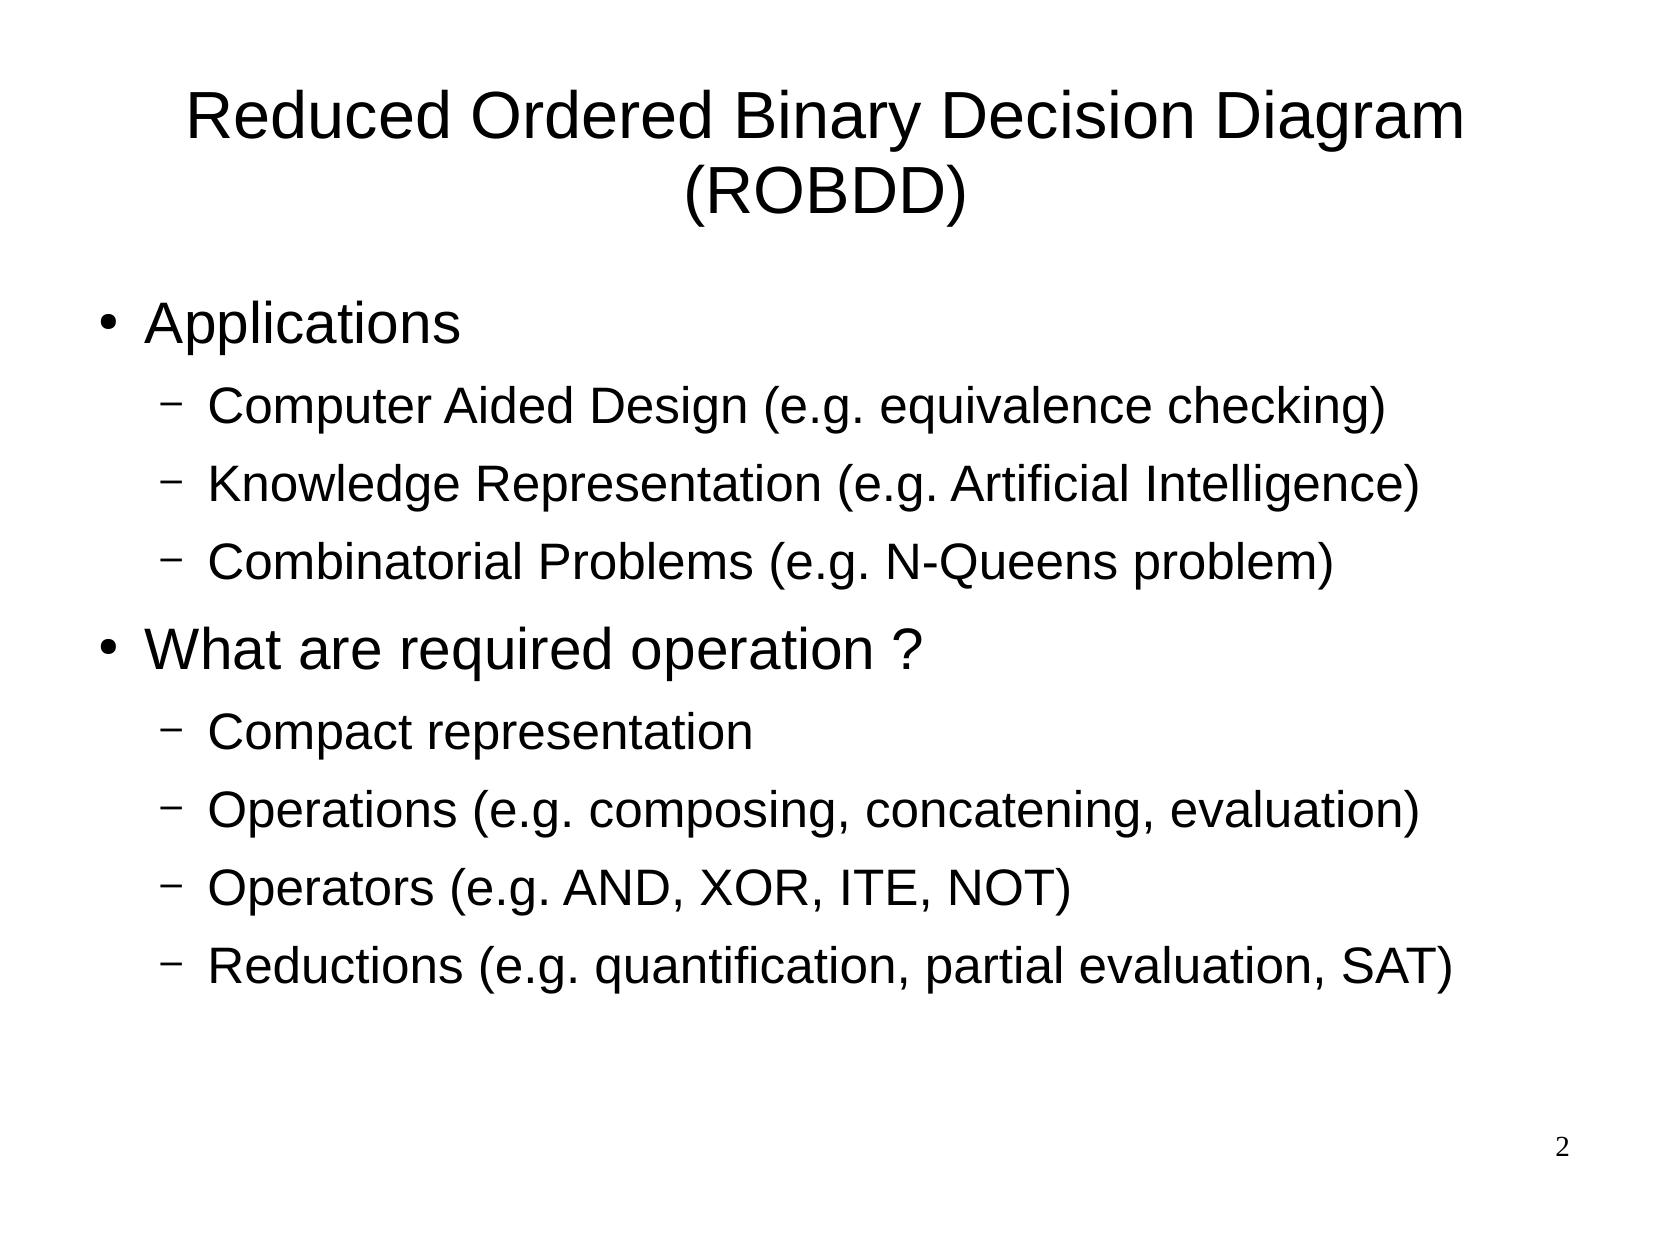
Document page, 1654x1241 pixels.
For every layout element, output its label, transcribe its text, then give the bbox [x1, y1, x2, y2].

title Reduced Ordered Binary Decision Diagram (ROBDD) [82, 49, 1571, 257]
list Applications Computer Aided Design (e.g. equivalence checking) Knowledge Representation (e.g. Artificial Intelligence) Combinatorial Problems (e.g. N-Queens problem) What are required operation ? Compact representation Operations (e.g. composing, concatening, evaluation) Operators (e.g. AND, XOR, ITE, NOT) Reductions (e.g. quantification, partial evaluation, SAT) [82, 290, 1571, 1010]
